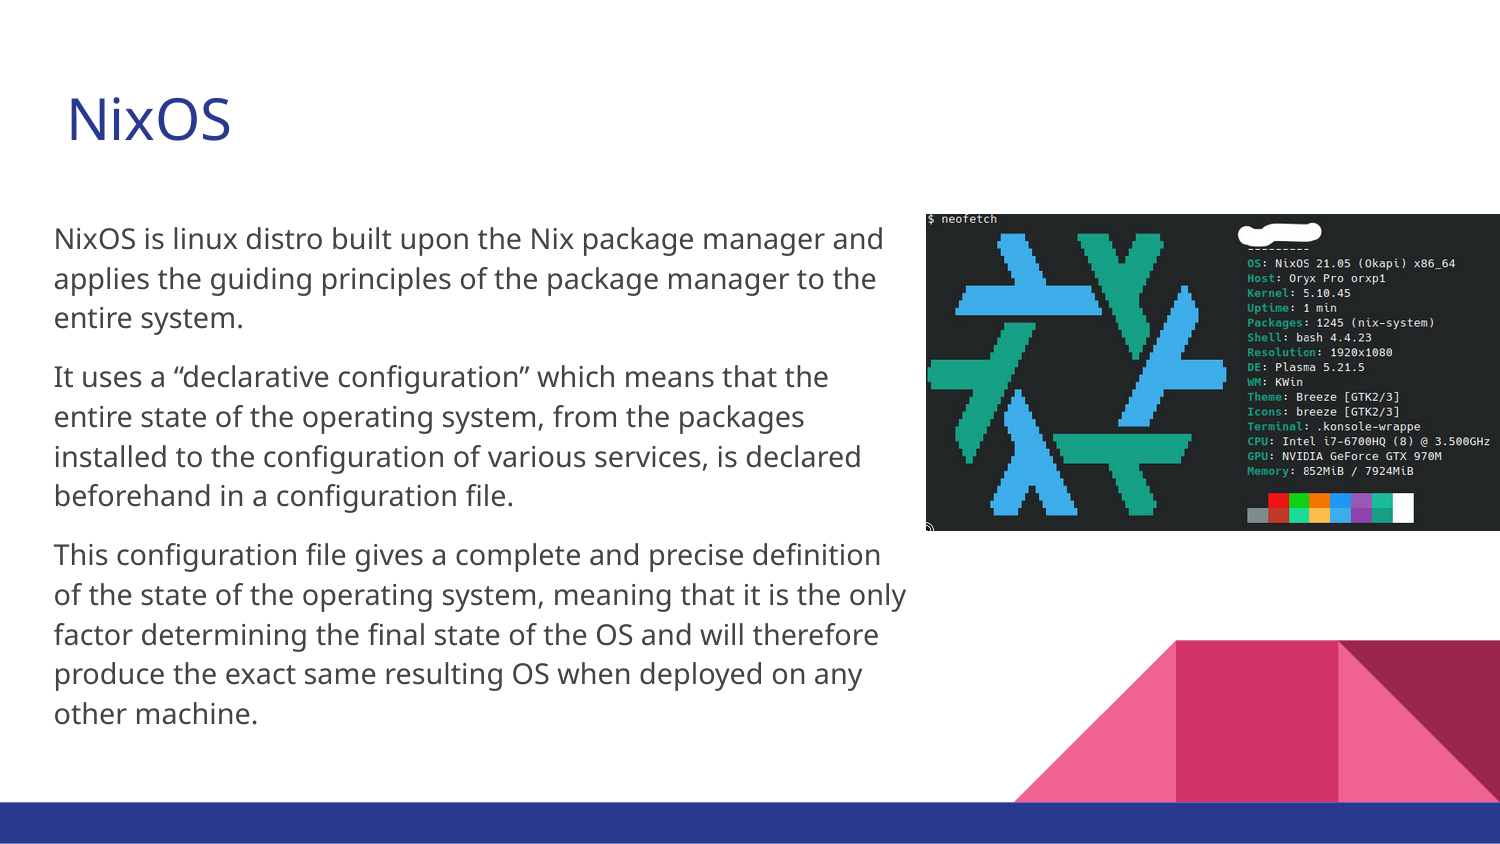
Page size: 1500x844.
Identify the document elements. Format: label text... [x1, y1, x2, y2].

list NixOS is linux distro built upon the Nix package manager and applies the guiding principles of the package manager to the entire system. It uses a “declarative configuration” which means that the entire state of the operating system, from the packages installed to the configuration of various services, is declared beforehand in a configuration file. This configuration file gives a complete and precise definition of the state of the operating system, meaning that it is the only factor determining the final state of the OS and will therefore produce the exact same resulting OS when deployed on any other machine. [38, 200, 927, 749]
title NixOS [51, 67, 1449, 167]
picture [926, 214, 1500, 531]
